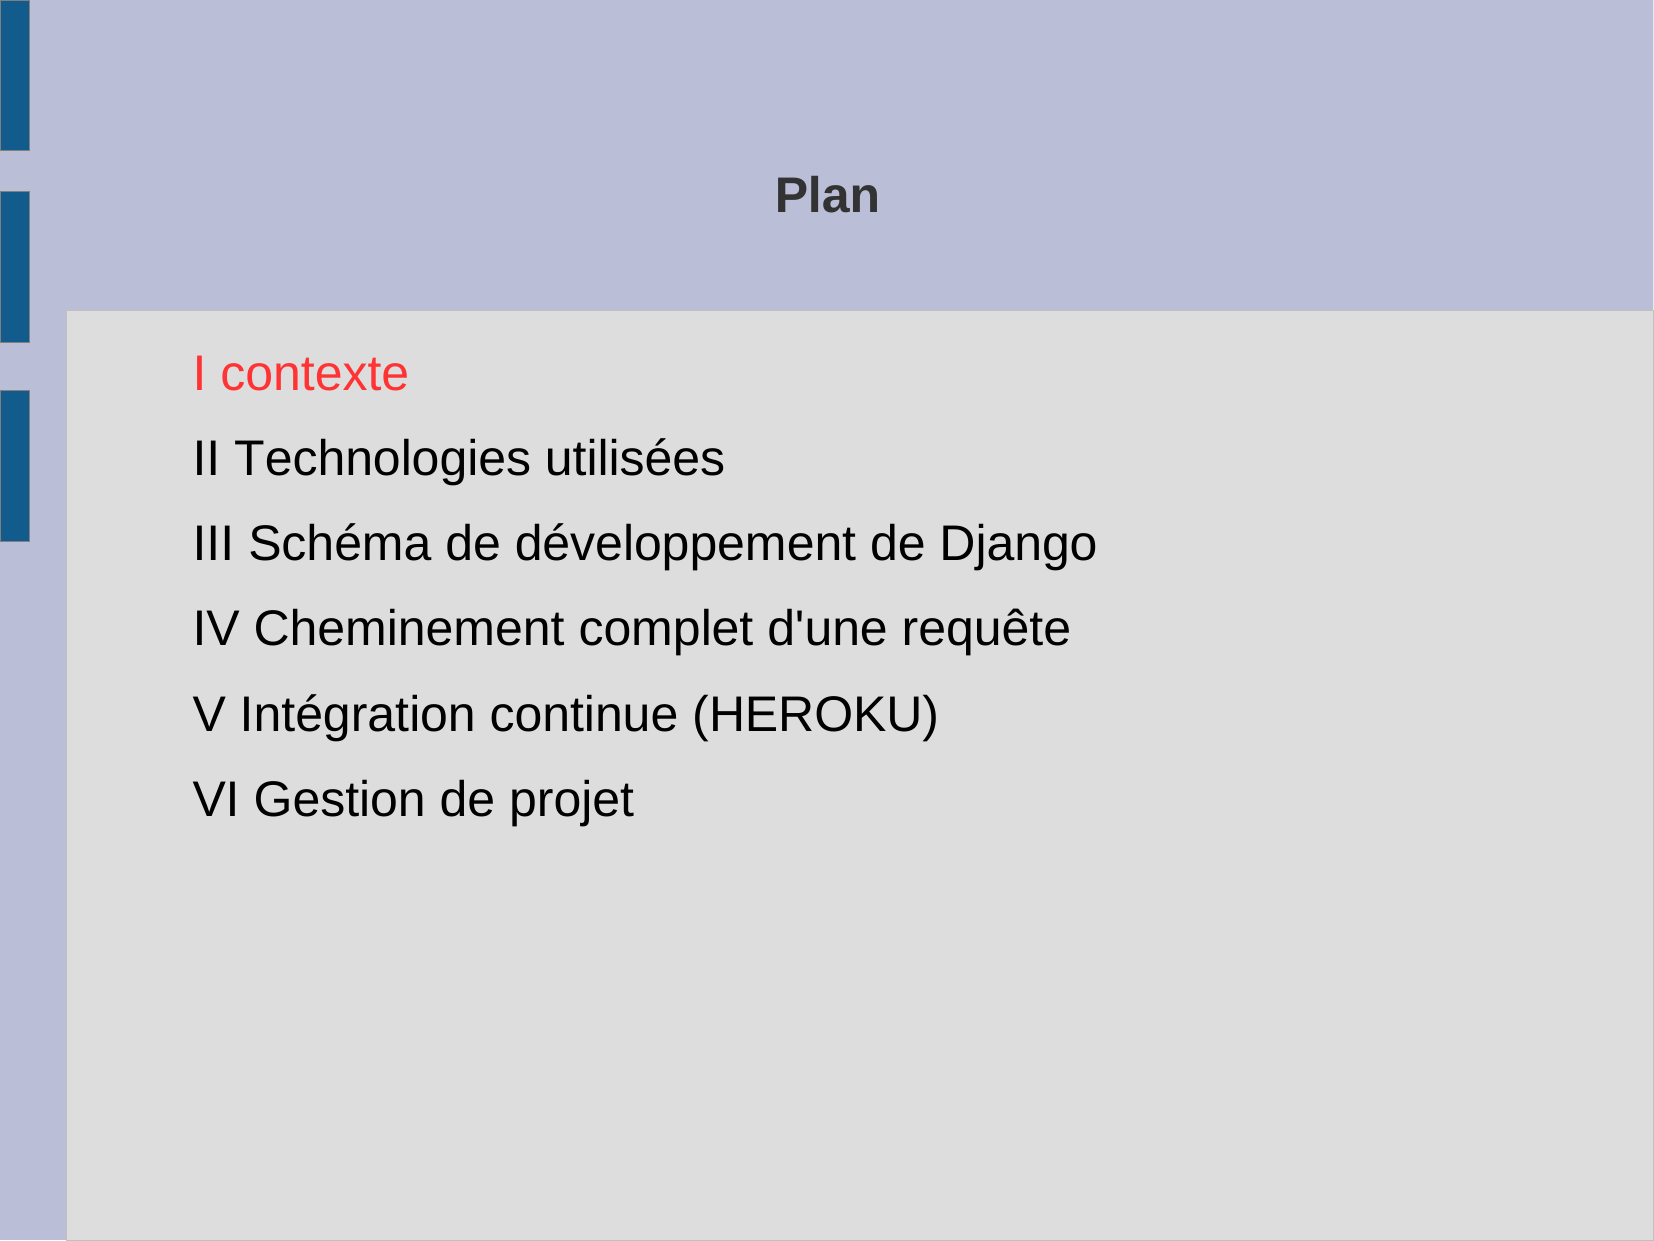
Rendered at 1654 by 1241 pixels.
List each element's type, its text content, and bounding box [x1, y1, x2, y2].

list I contexte II Technologies utilisées III Schéma de développement de Django IV Cheminement complet d'une requête V Intégration continue (HEROKU) VI Gestion de projet [121, 344, 1534, 1127]
title Plan [121, 91, 1534, 299]
